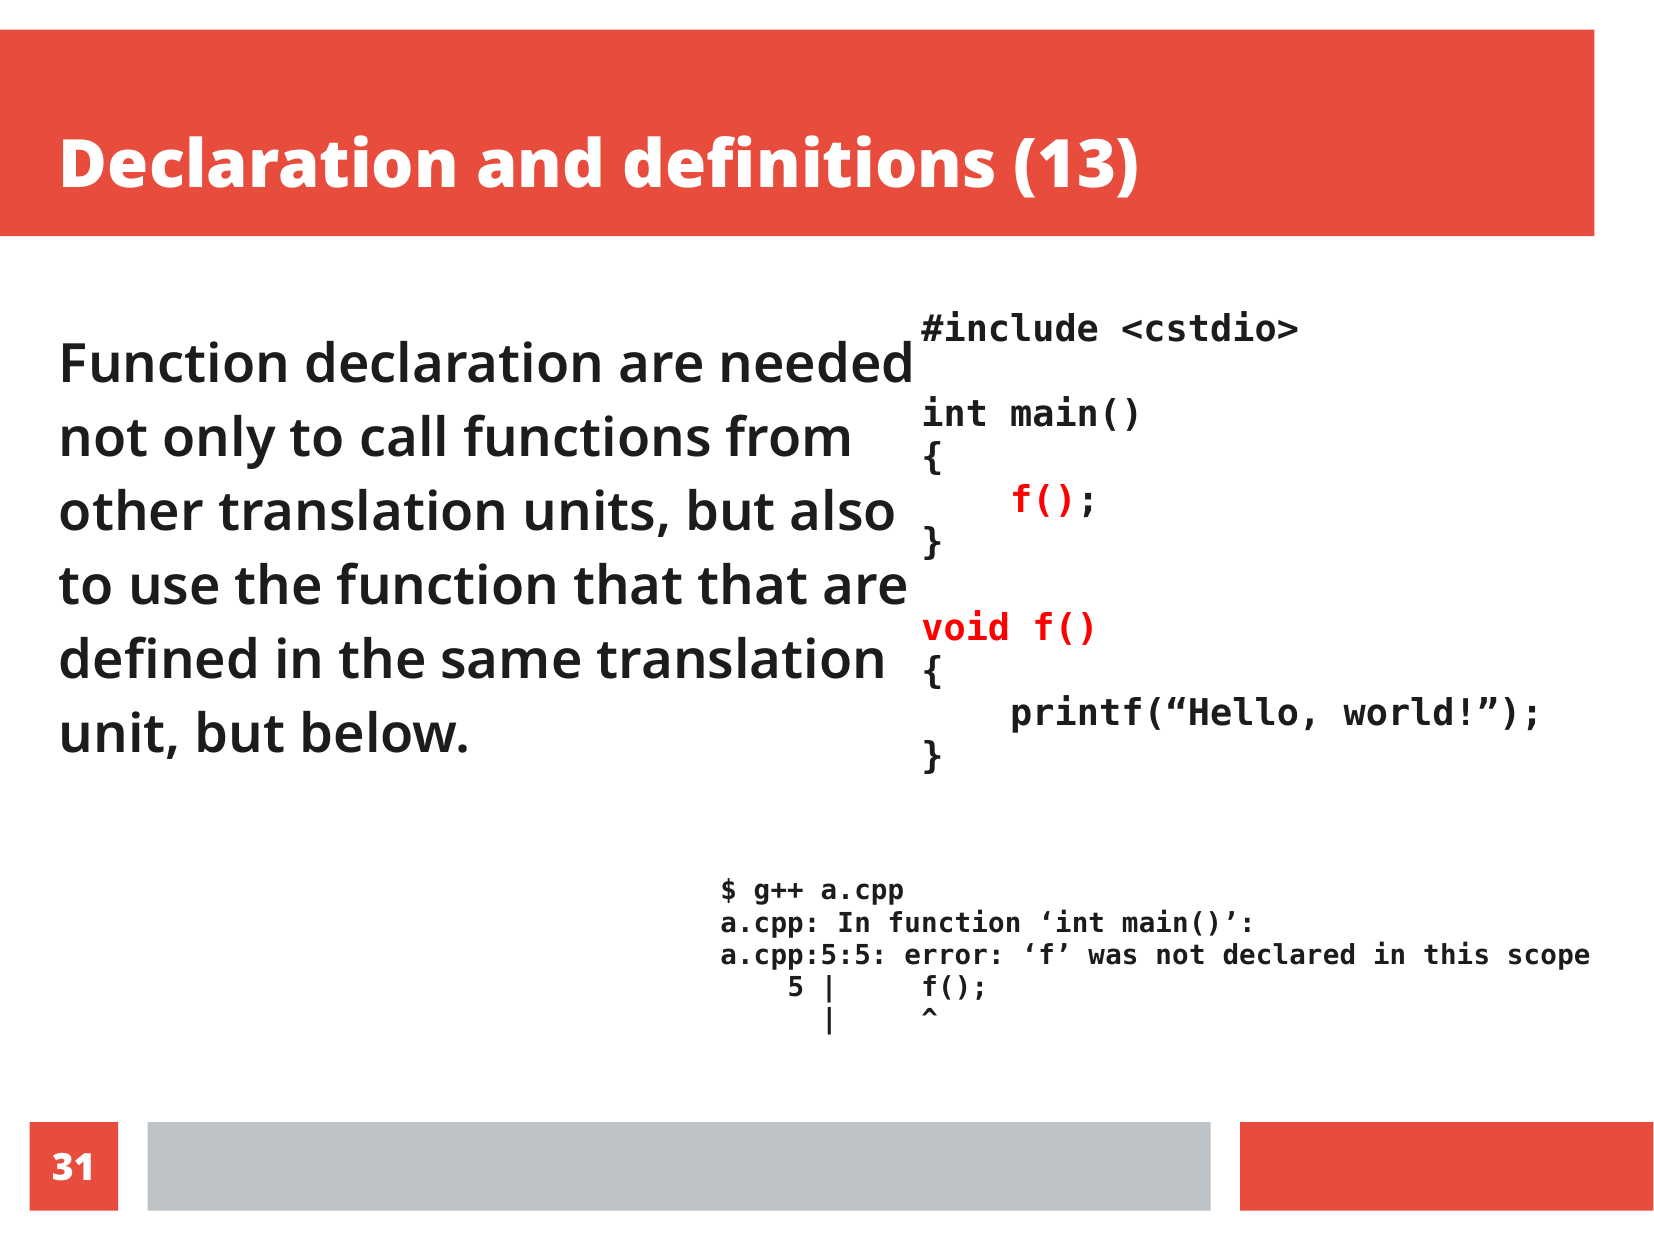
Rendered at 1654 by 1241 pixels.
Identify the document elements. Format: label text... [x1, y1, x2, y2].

list Function declaration are needed not only to call functions from other translation units, but also to use the function that that are defined in the same translation unit, but below. [59, 324, 922, 1093]
list $ g++ a.cpp a.cpp: In function ‘int main()’: a.cpp:5:5: error: ‘f’ was not declared in this scope 5 | f(); | ^ [720, 874, 1642, 1040]
list #include <cstdio> int main() { f(); } void f() { printf(“Hello, world!”); } [921, 307, 1607, 780]
title Declaration and definitions (13) [59, 59, 1595, 207]
